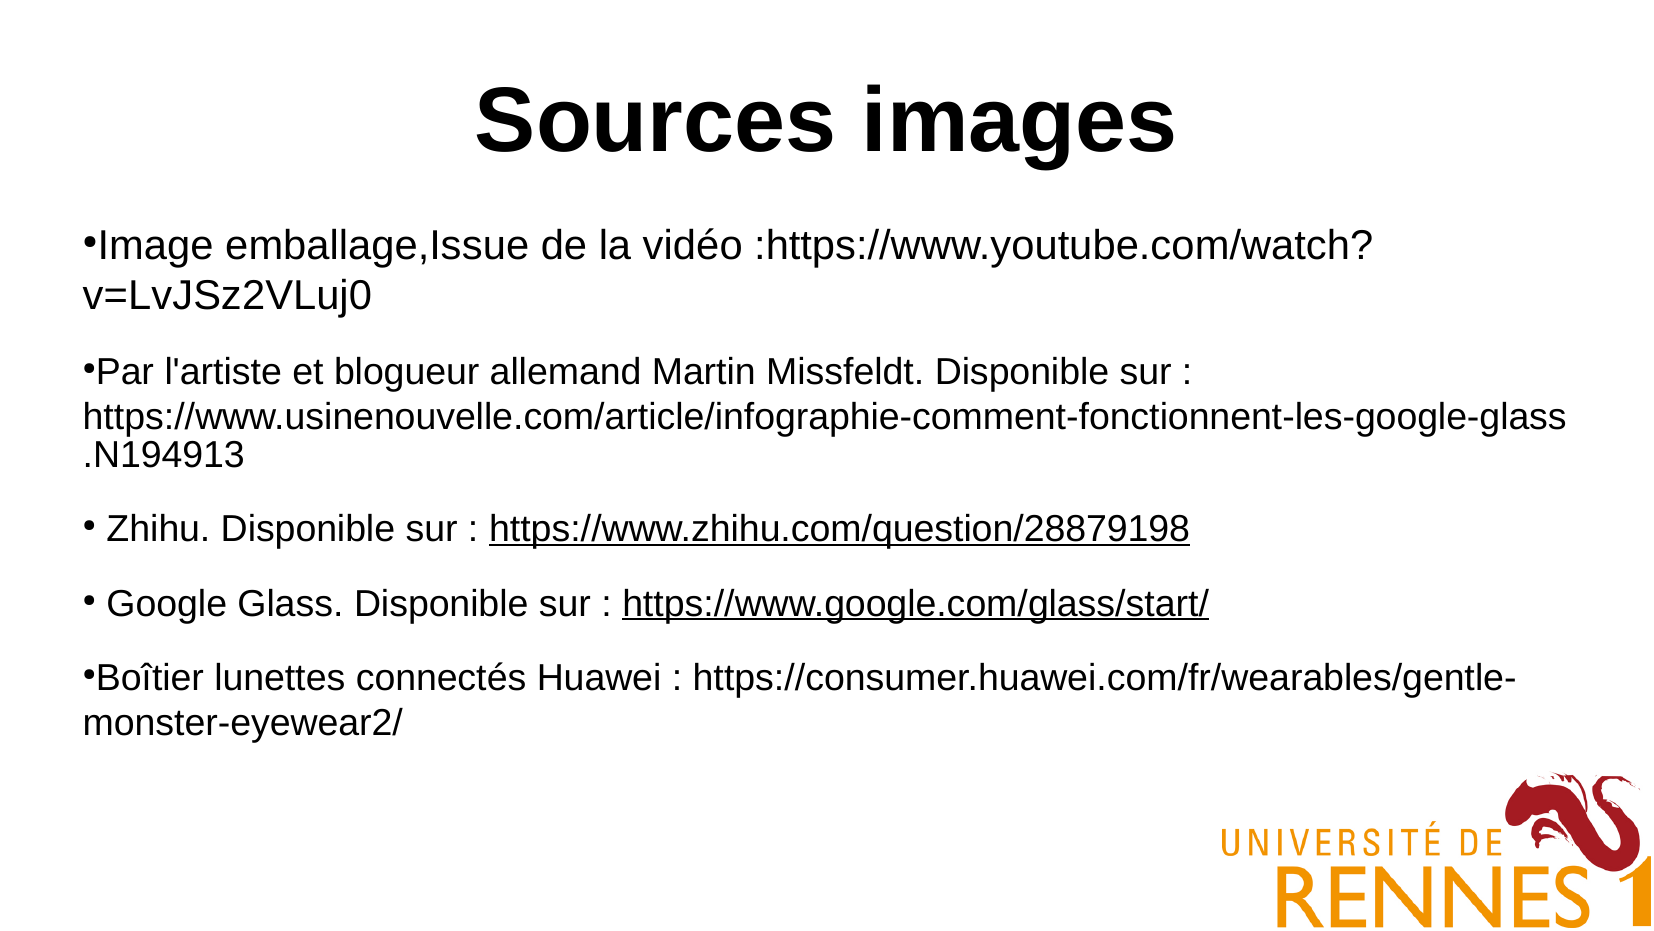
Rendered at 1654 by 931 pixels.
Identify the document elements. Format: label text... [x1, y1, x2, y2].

list Image emballage,Issue de la vidéo :https://www.youtube.com/watch?v=LvJSz2VLuj0 Par l'artiste et blogueur allemand Martin Missfeldt. Disponible sur : https://www.usinenouvelle.com/article/infographie-comment-fonctionnent-les-google-glass.N194913 Zhihu. Disponible sur : https://www.zhihu.com/question/28879198 Google Glass. Disponible sur : https://www.google.com/glass/start/ Boîtier lunettes connectés Huawei : https://consumer.huawei.com/fr/wearables/gentle-monster-eyewear2/ [82, 217, 1571, 758]
picture [1222, 771, 1651, 928]
title Sources images [82, 37, 1571, 193]
